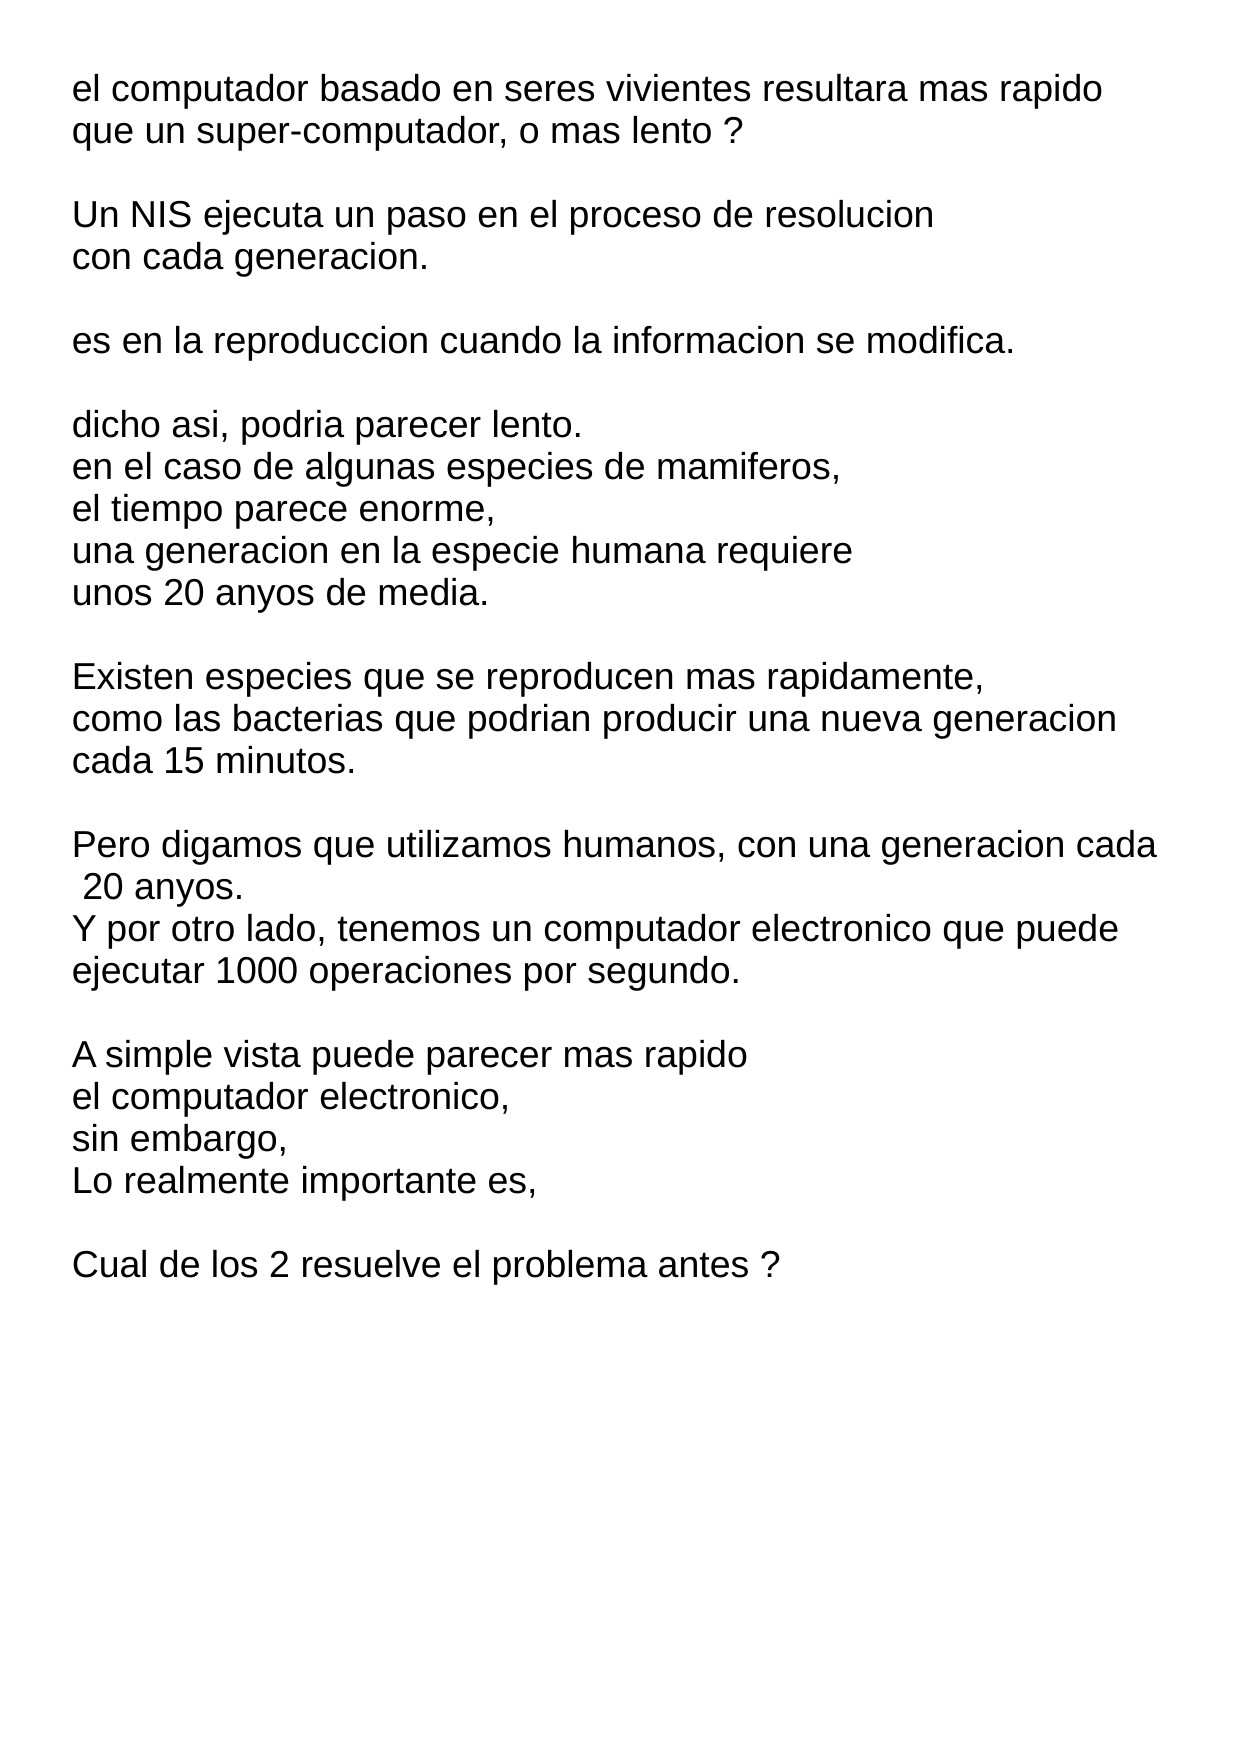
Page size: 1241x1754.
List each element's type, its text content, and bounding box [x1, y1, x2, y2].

text_box el computador basado en seres vivientes resultara mas rapido que un super-computador, o mas lento ? Un NIS ejecuta un paso en el proceso de resolucion con cada generacion. es en la reproduccion cuando la informacion se modifica. dicho asi, podria parecer lento. en el caso de algunas especies de mamiferos, el tiempo parece enorme, una generacion en la especie humana requiere unos 20 anyos de media. Existen especies que se reproducen mas rapidamente, como las bacterias que podrian producir una nueva generacion cada 15 minutos. Pero digamos que utilizamos humanos, con una generacion cada 20 anyos. Y por otro lado, tenemos un computador electronico que puede ejecutar 1000 operaciones por segundo. A simple vista puede parecer mas rapido el computador electronico, sin embargo, Lo realmente importante es, Cual de los 2 resuelve el problema antes ? [57, 60, 1182, 1503]
